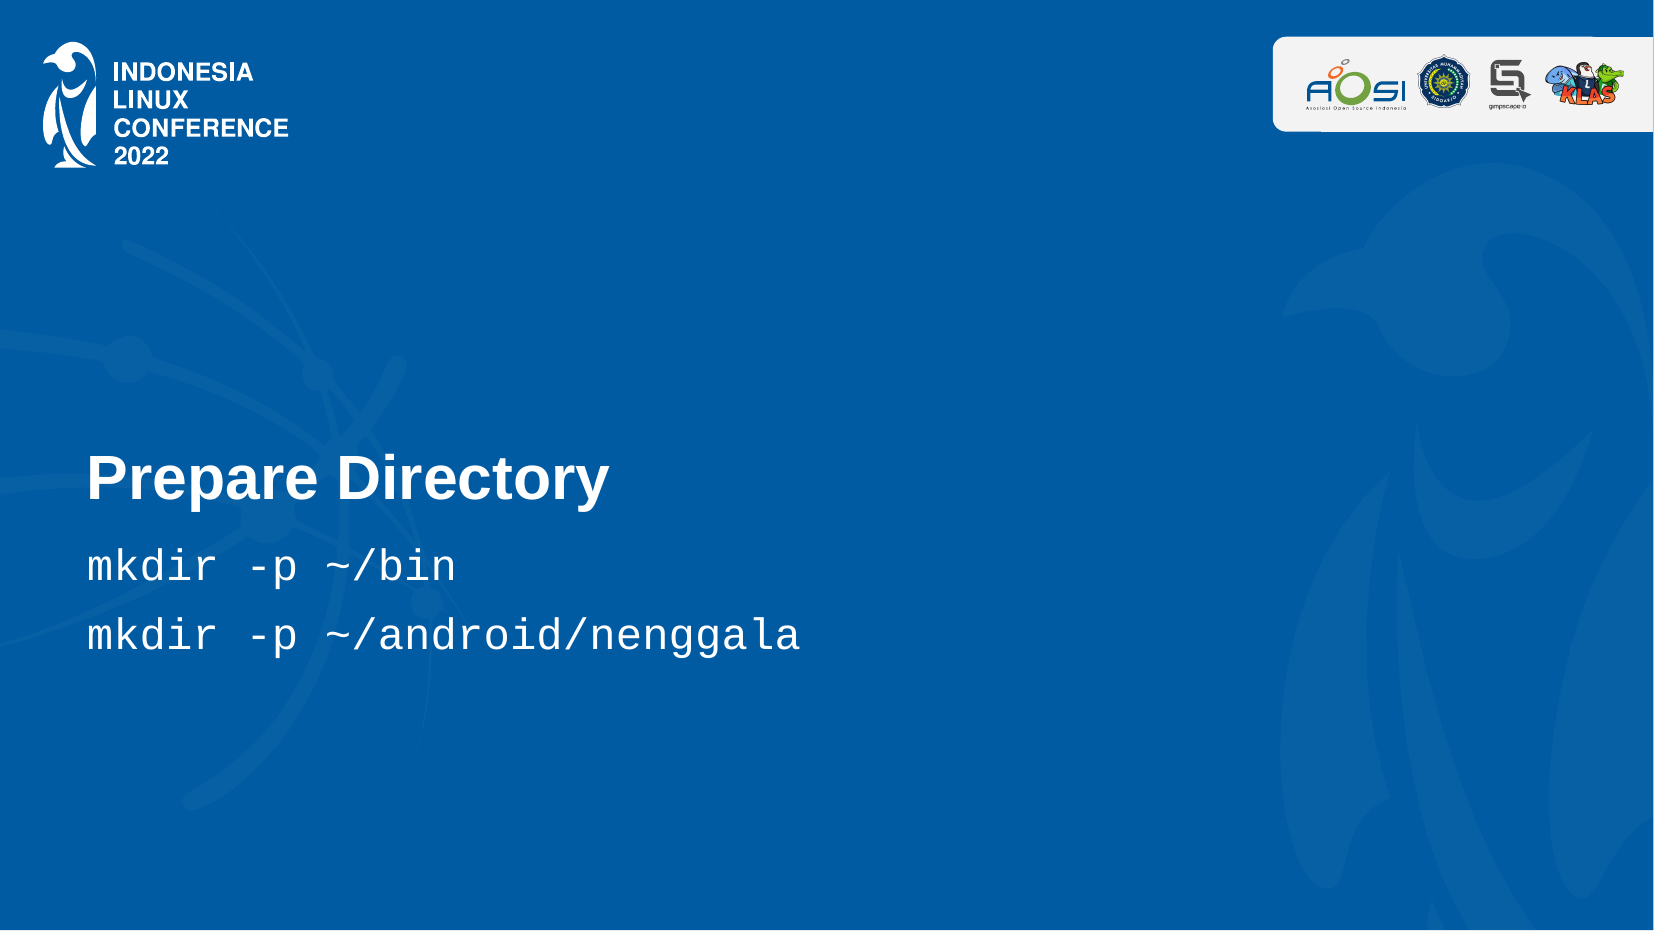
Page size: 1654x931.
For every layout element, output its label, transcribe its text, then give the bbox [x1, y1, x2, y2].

title Prepare Directory [86, 412, 1576, 543]
picture [1417, 54, 1471, 108]
picture [1545, 62, 1624, 105]
list mkdir -p ~/bin mkdir -p ~/android/nenggala [86, 543, 1576, 663]
